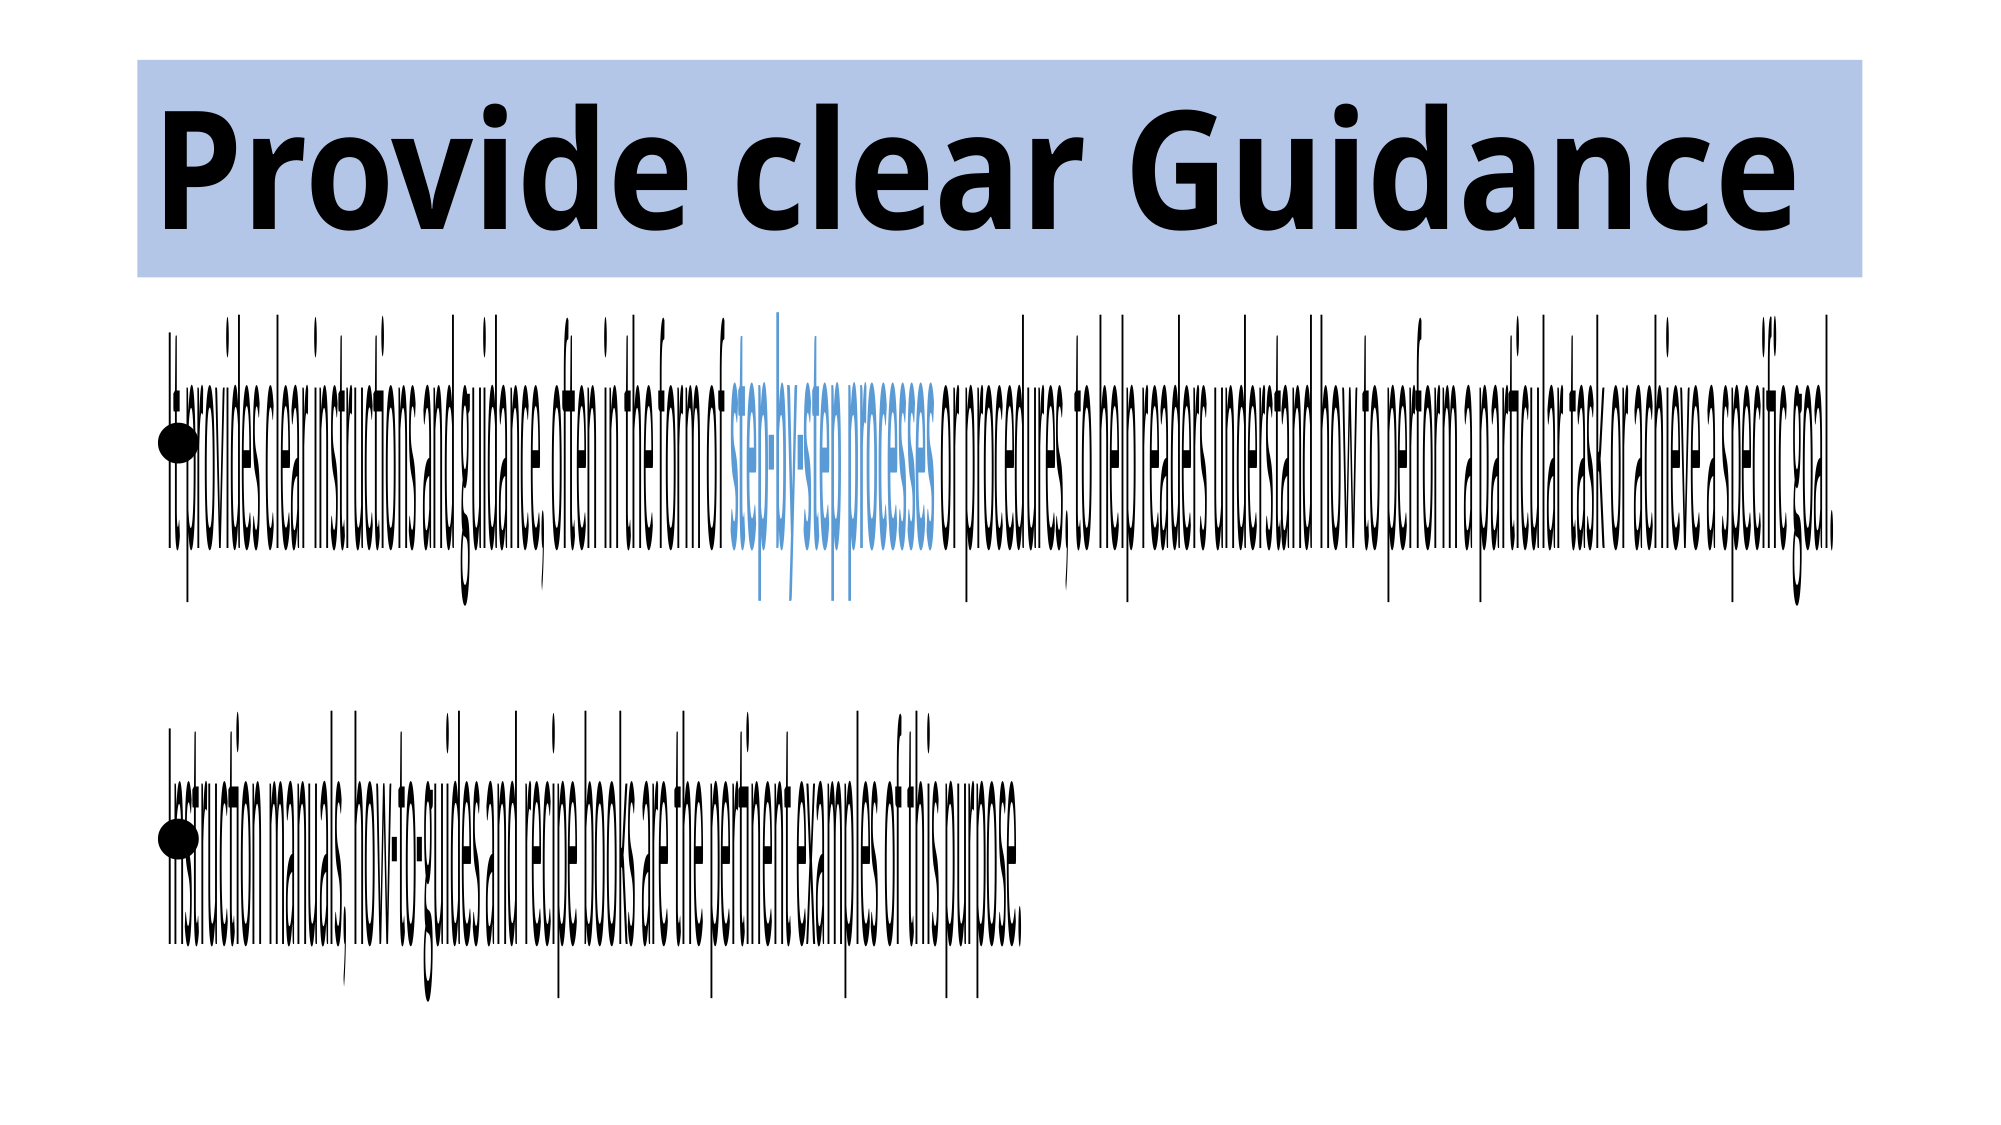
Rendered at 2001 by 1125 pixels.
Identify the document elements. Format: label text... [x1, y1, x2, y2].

list It provides clear instructions and guidance, often in the form of step-by-step processes or procedures, to help readers understand how to perform a particular task or achieve a specific goal. Instruction manuals, how-to-guides and recipe books are the pertinent examples of this purpose. [137, 299, 1863, 1014]
title Provide clear Guidance [137, 59, 1863, 278]
